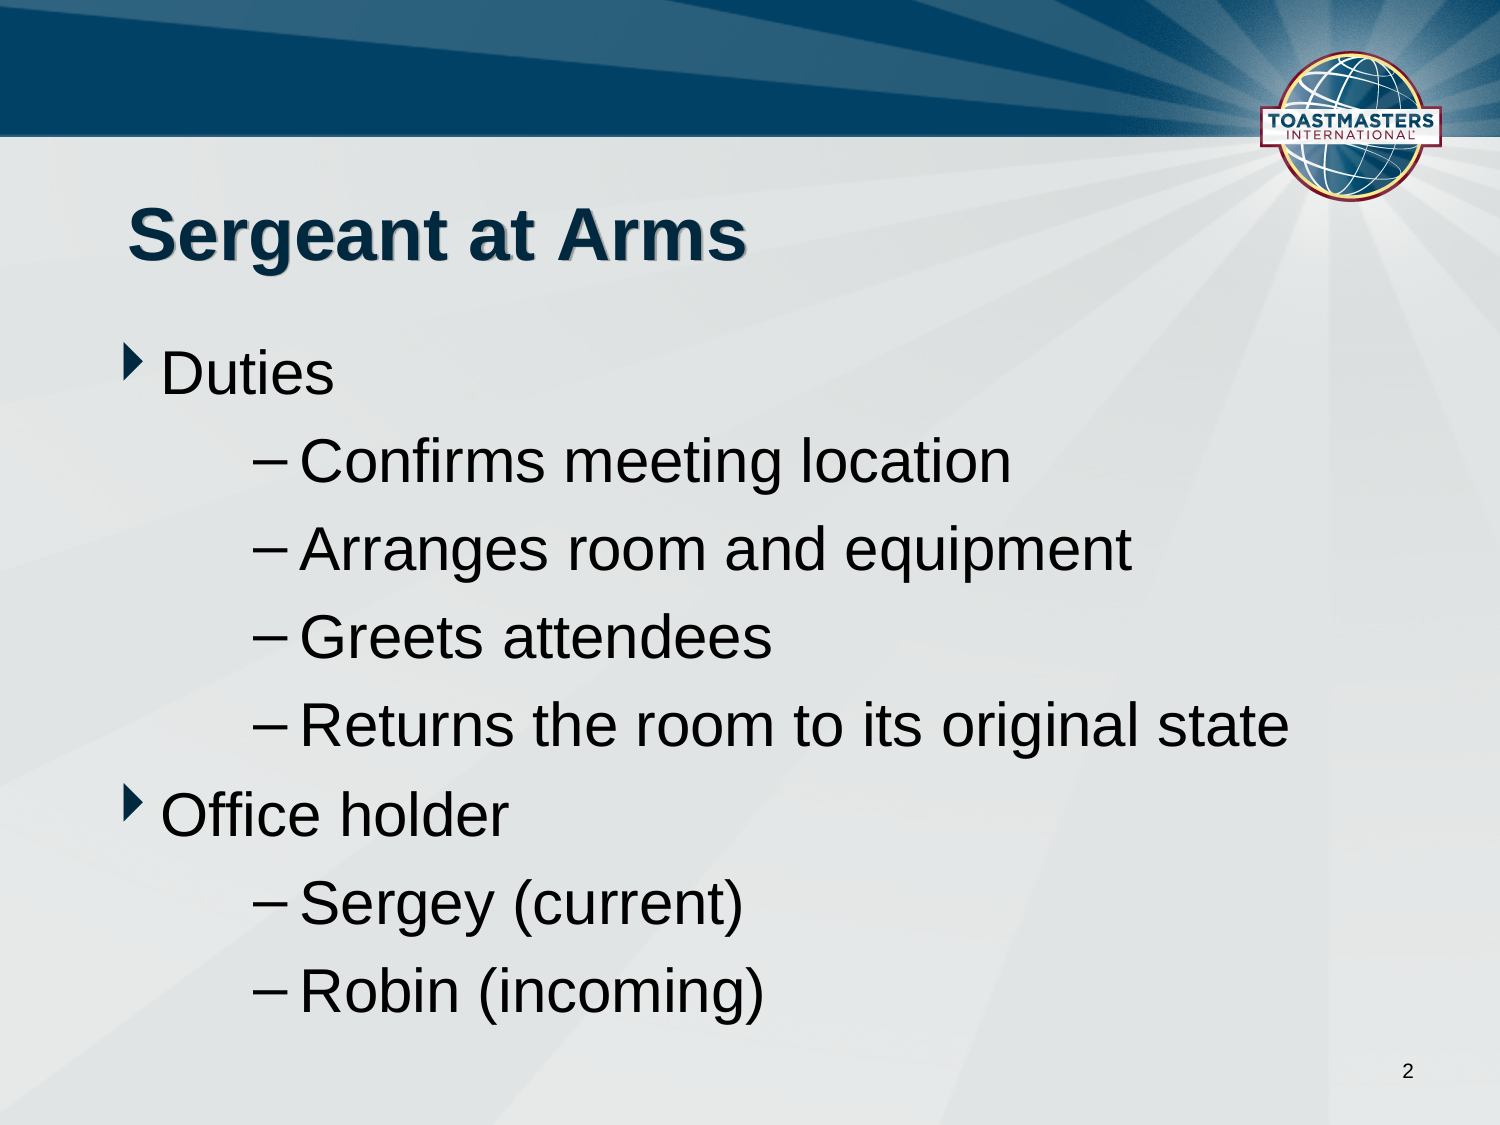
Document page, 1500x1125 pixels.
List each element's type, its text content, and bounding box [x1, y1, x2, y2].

list Duties Confirms meeting location Arranges room and equipment Greets attendees Returns the room to its original state Office holder Sergey (current) Robin (incoming) [90, 324, 1411, 1038]
text_box 2 [1387, 1050, 1428, 1091]
picture [0, 0, 1500, 1125]
title Sergeant at Arms [112, 149, 1388, 325]
